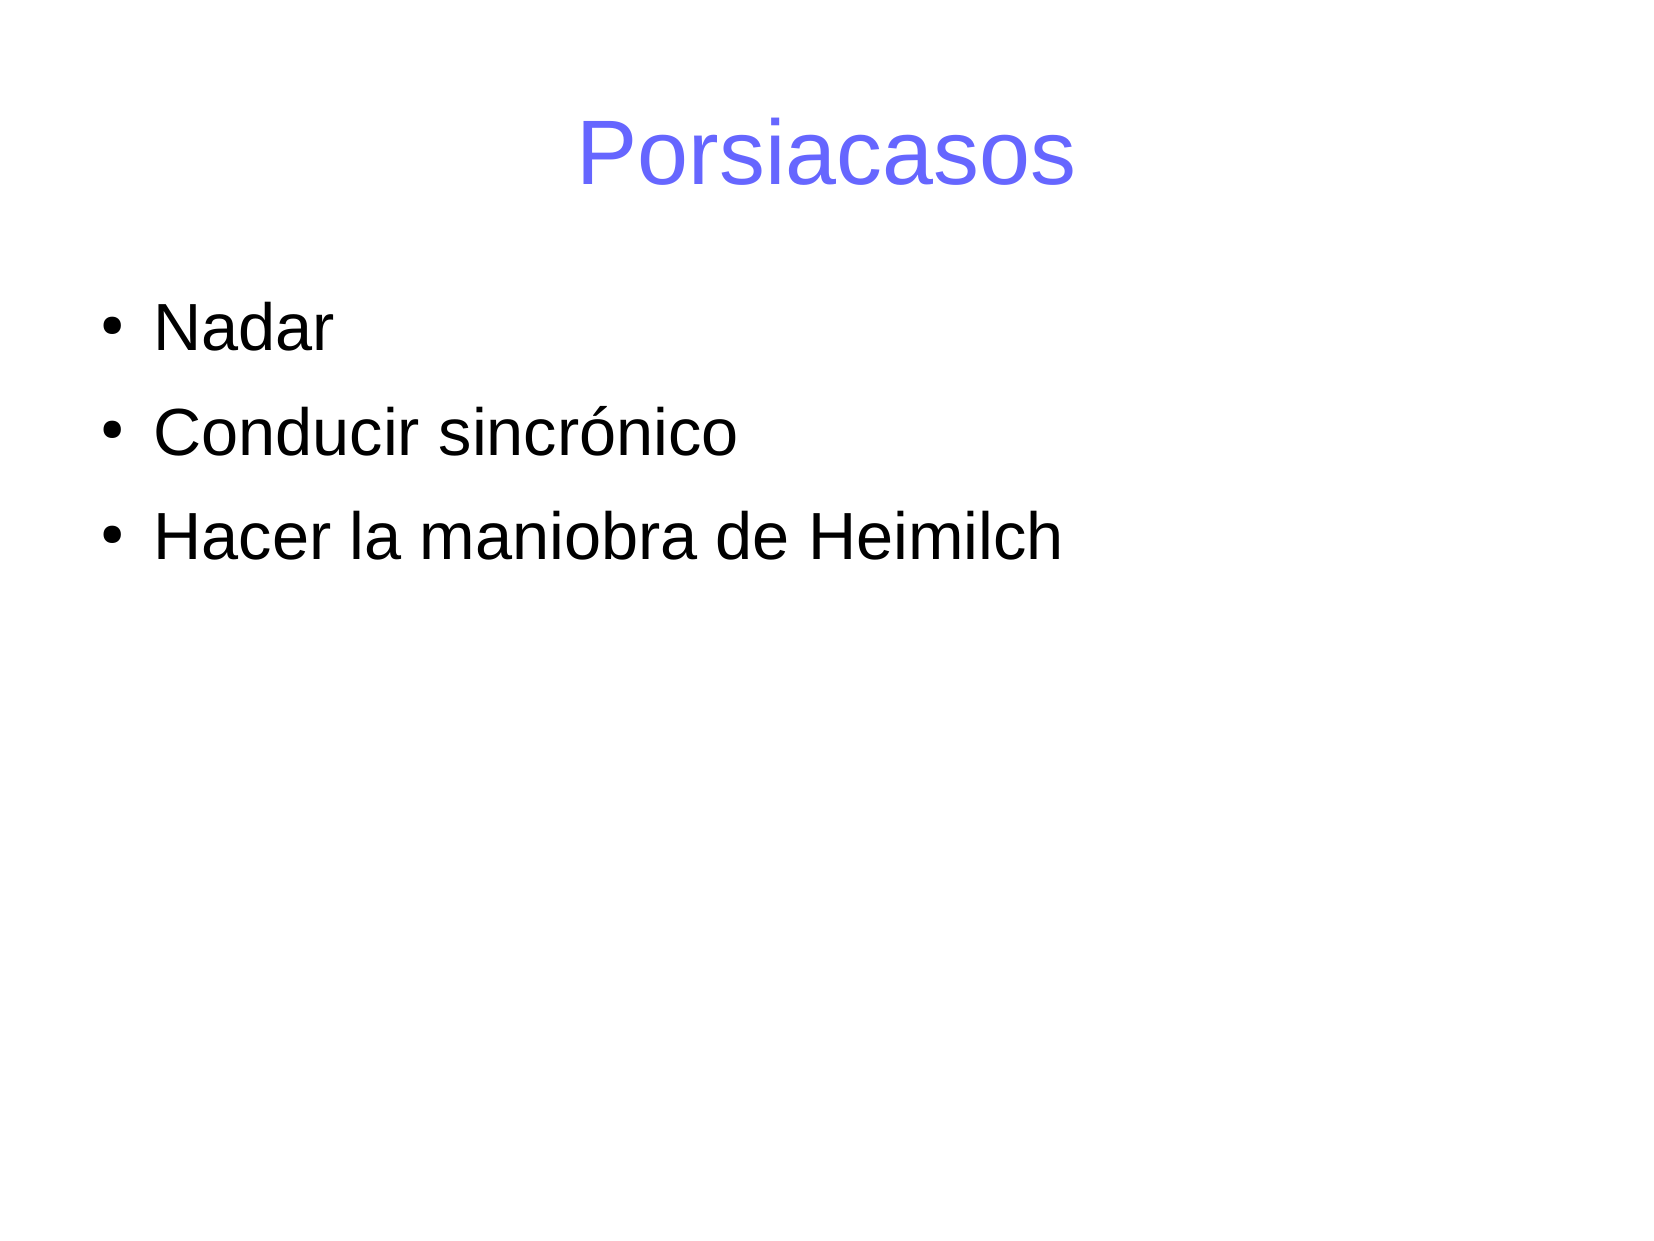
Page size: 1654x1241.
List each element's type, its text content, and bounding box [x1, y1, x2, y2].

title Porsiacasos [82, 49, 1571, 257]
list Nadar Conducir sincrónico Hacer la maniobra de Heimilch [82, 290, 1081, 631]
